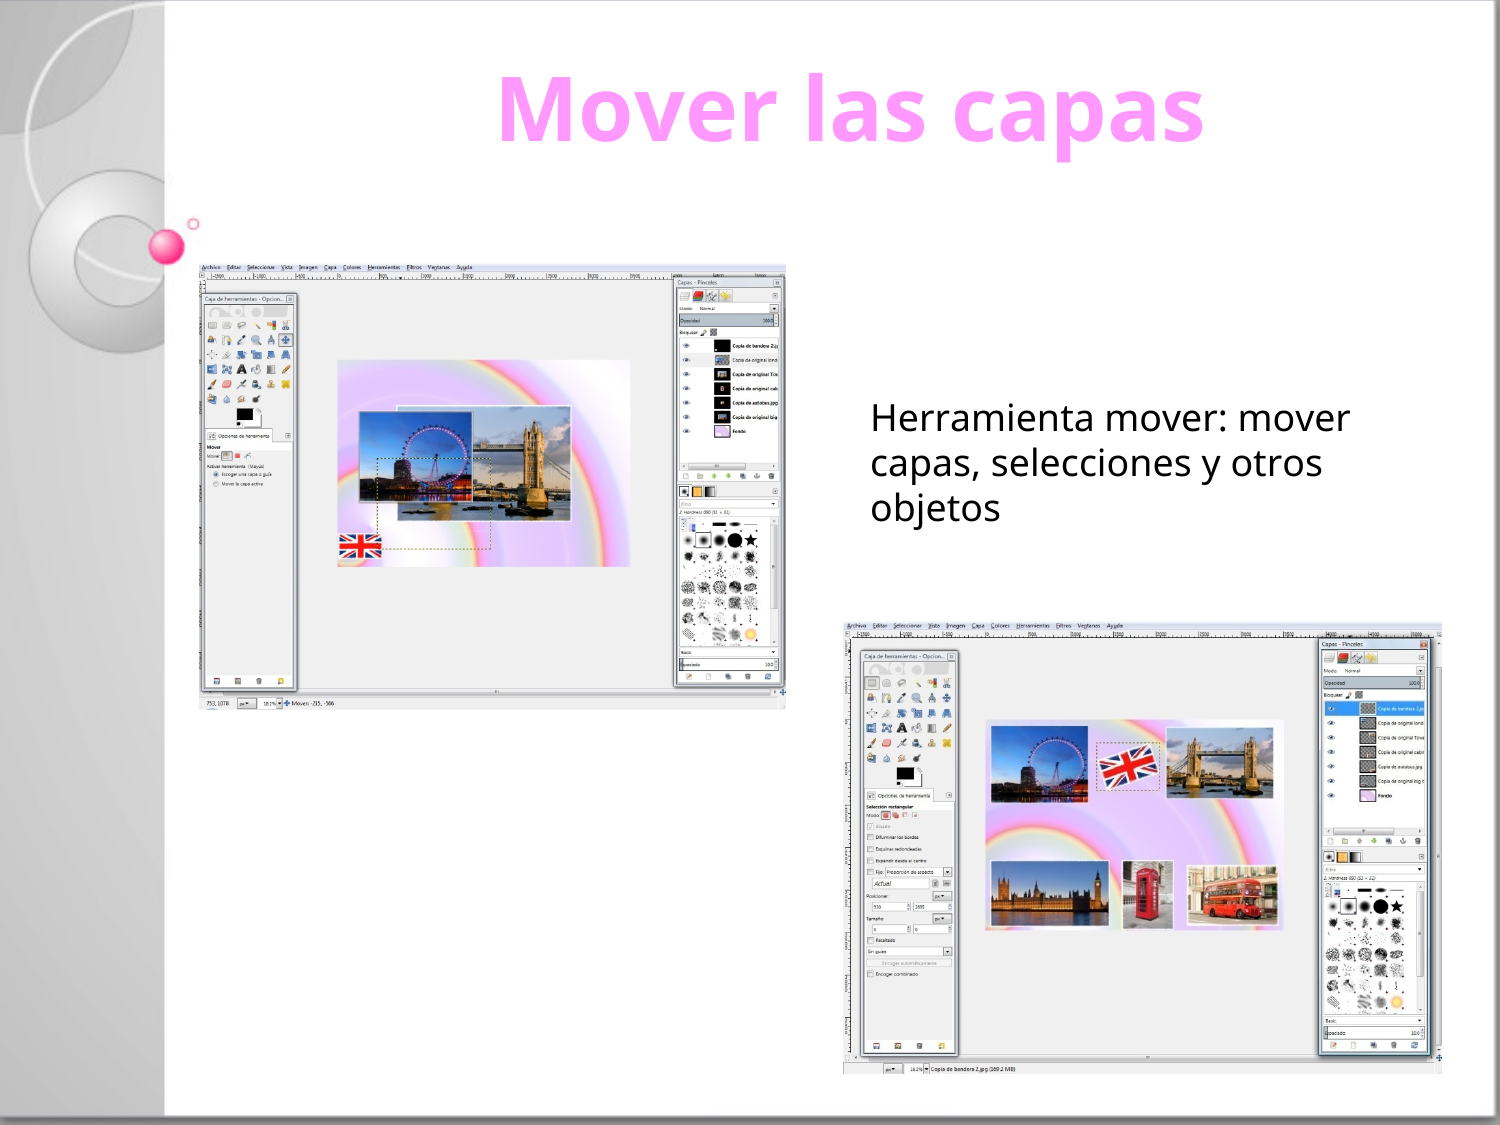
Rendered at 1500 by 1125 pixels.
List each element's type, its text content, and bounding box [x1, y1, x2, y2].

picture [0, 0, 1500, 1125]
title Mover las capas [235, 45, 1466, 233]
text_box Herramienta mover: mover capas, selecciones y otros objetos [855, 386, 1430, 537]
